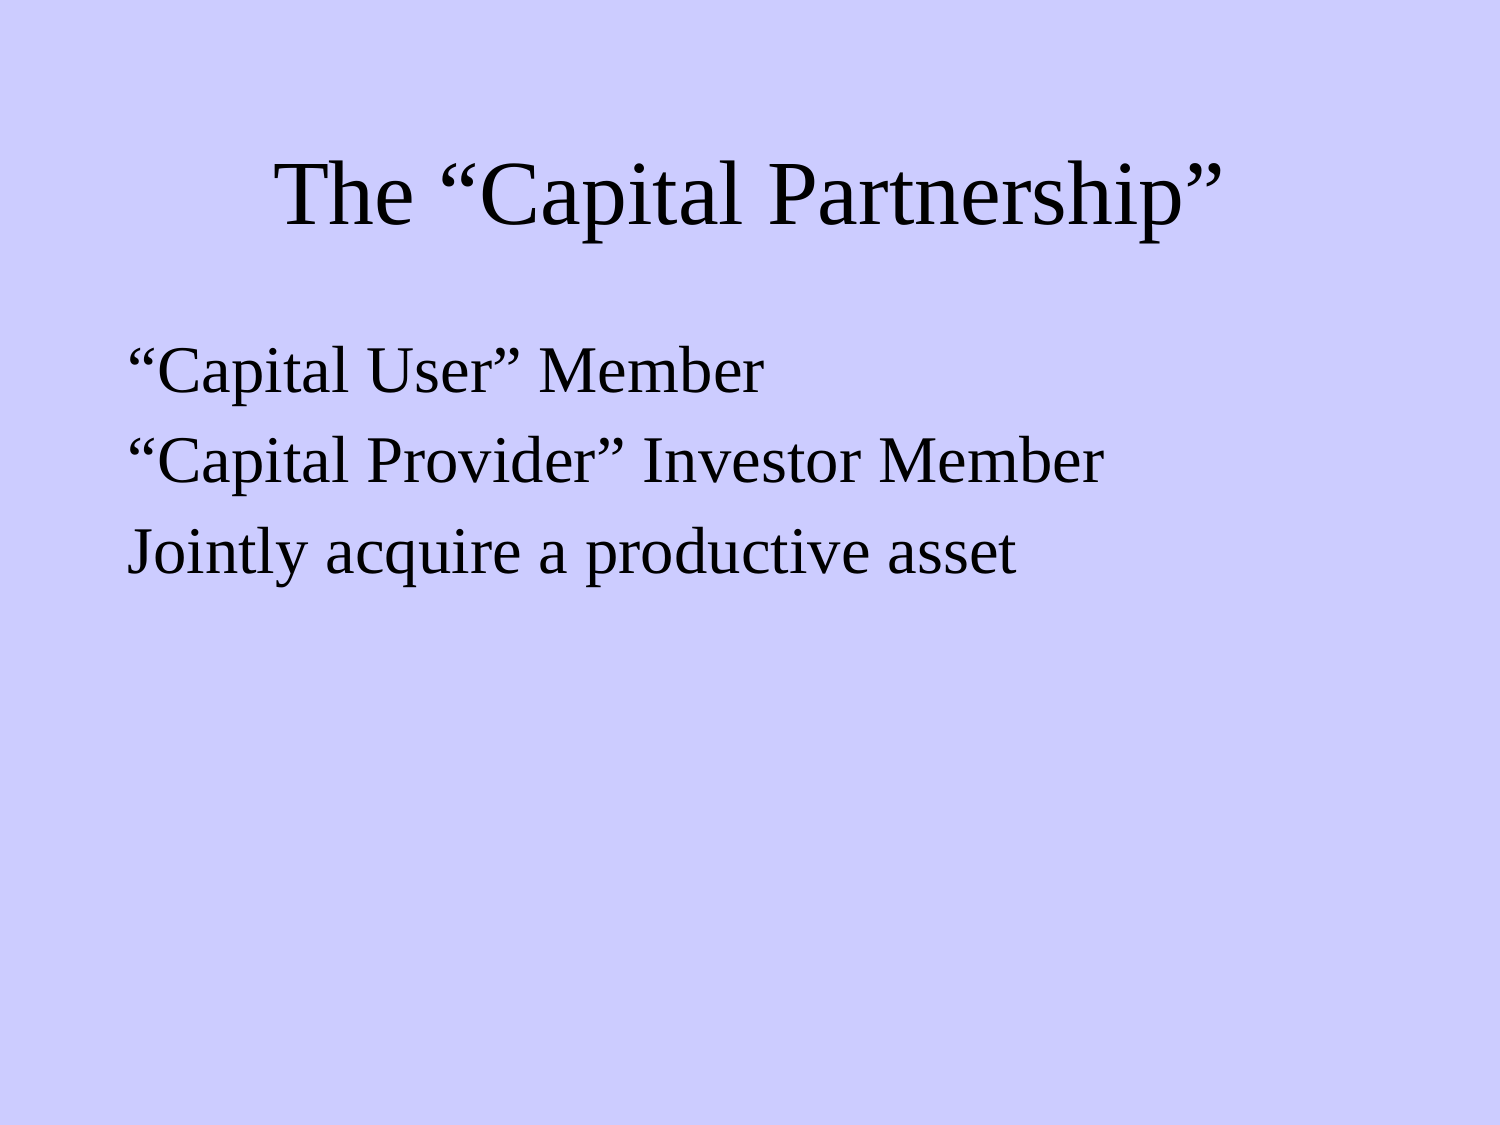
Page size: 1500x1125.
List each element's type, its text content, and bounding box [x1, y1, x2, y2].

list “Capital User” Member “Capital Provider” Investor Member Jointly acquire a productive asset [112, 324, 1388, 1001]
title The “Capital Partnership” [112, 99, 1388, 288]
